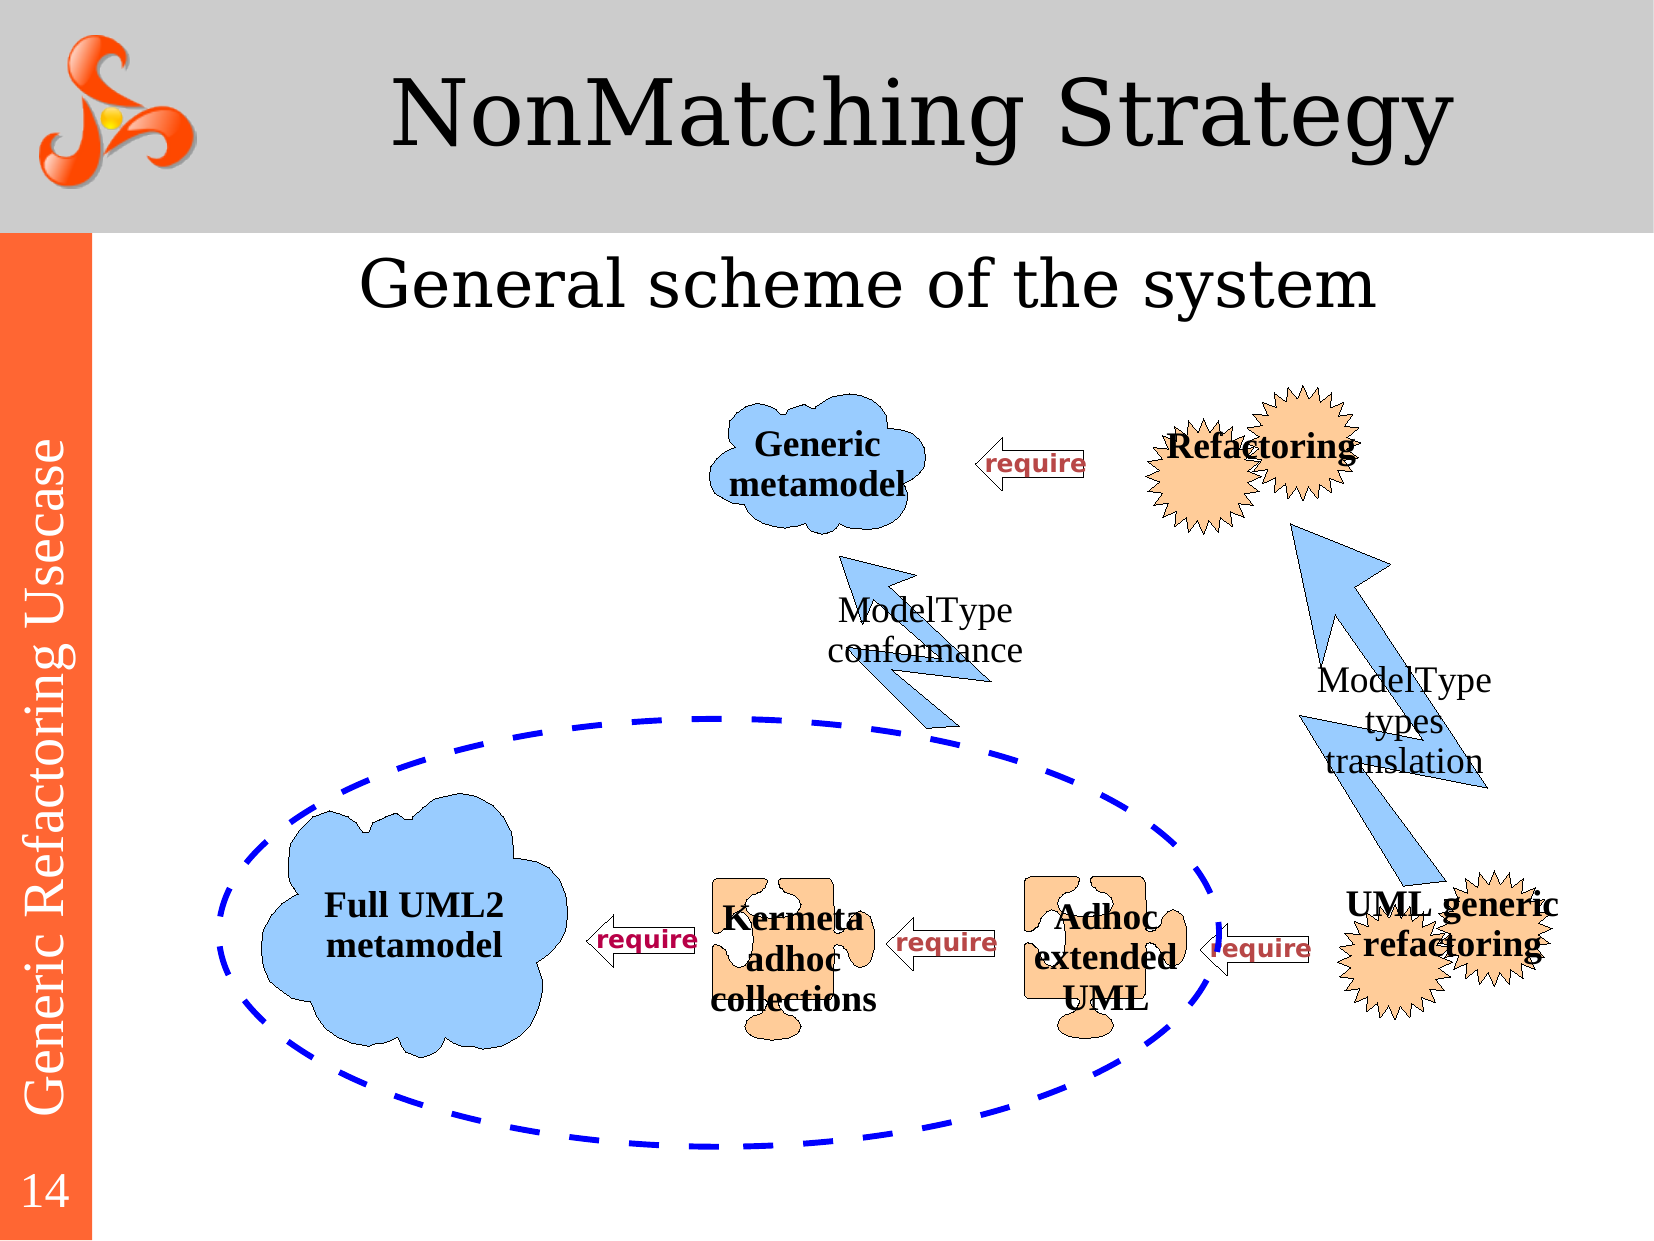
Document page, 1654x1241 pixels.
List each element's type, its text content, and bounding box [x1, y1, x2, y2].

text_box [1339, 972, 1451, 1020]
list General scheme of the system [107, 249, 1630, 349]
text_box [1252, 385, 1353, 418]
text_box Generic Refactoring Usecase [12, 259, 76, 1118]
text_box [1465, 972, 1474, 979]
text_box require [1200, 923, 1309, 976]
text_box [1262, 475, 1344, 501]
text_box [1145, 475, 1262, 535]
text_box require [586, 914, 695, 968]
text_box [1514, 972, 1524, 979]
text_box [839, 556, 917, 582]
text_box UML generic refactoring [1318, 876, 1588, 972]
text_box Refactoring [1126, 418, 1396, 475]
text_box Generic metamodel [709, 393, 926, 535]
text_box ModelType types translation [1291, 653, 1518, 790]
text_box Adhoc extended UML [1024, 876, 1187, 1039]
text_box Full UML2 metamodel [261, 793, 568, 1058]
text_box ModelType conformance [812, 582, 1039, 687]
text_box [1290, 523, 1399, 653]
title NonMatching Strategy [226, 9, 1618, 223]
text_box require [886, 917, 995, 971]
text_box [1345, 790, 1443, 876]
picture [39, 35, 197, 189]
text_box [885, 687, 960, 729]
text_box [1477, 972, 1511, 987]
text_box Kermeta adhoc collections [744, 1003, 802, 1041]
text_box Kermeta adhoc collections [712, 878, 768, 934]
text_box Kermeta adhoc collections [712, 878, 875, 1002]
text_box Adhoc extended UML [1024, 876, 1080, 932]
text_box require [975, 437, 1084, 491]
